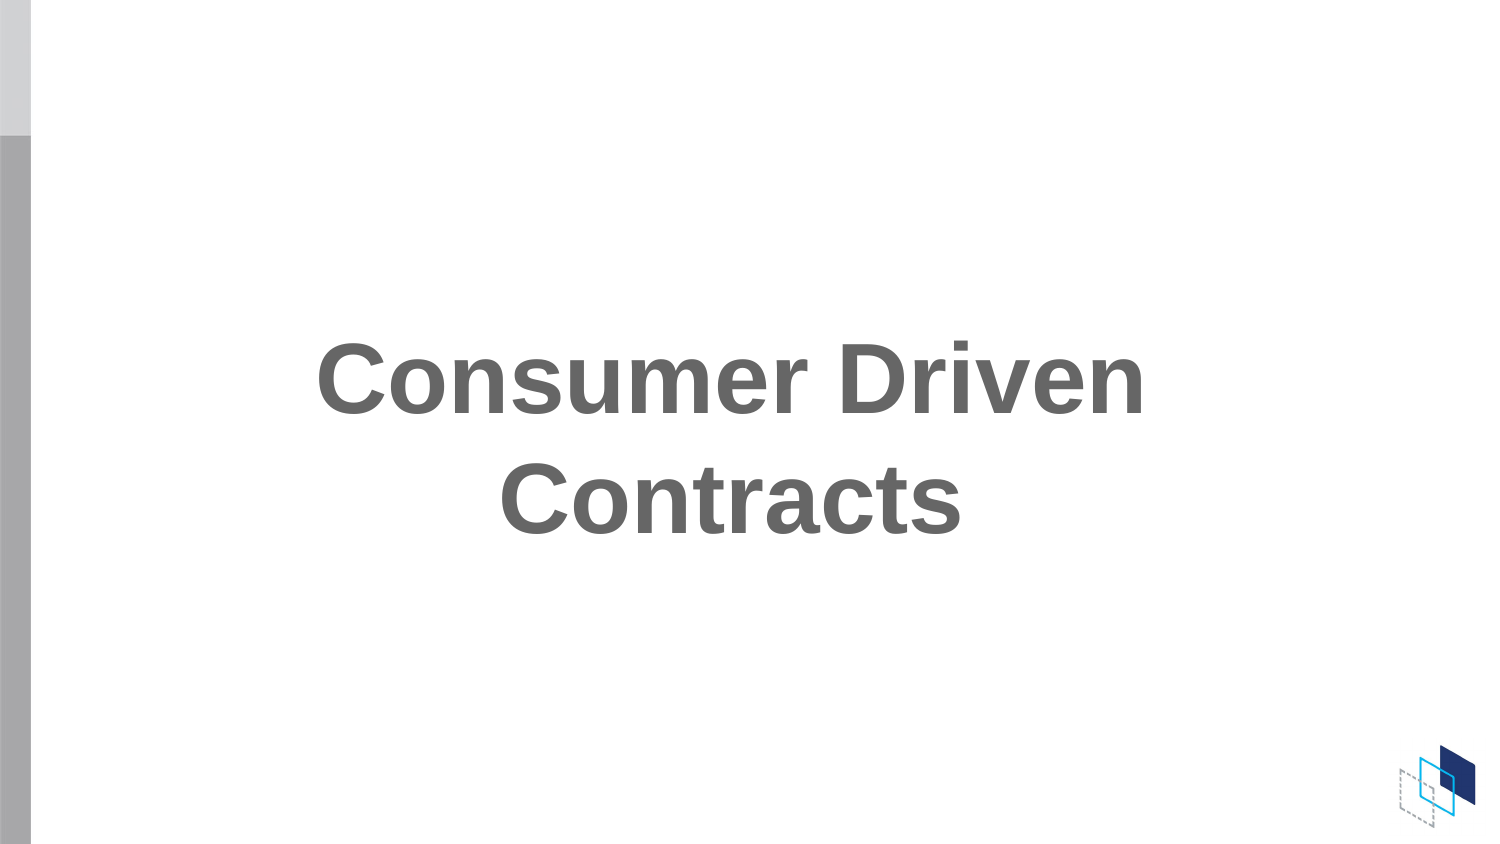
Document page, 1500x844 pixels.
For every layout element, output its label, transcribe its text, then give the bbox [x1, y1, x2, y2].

picture [1388, 738, 1486, 836]
list Consumer Driven Contracts [75, 127, 1389, 739]
picture [0, 0, 37, 844]
